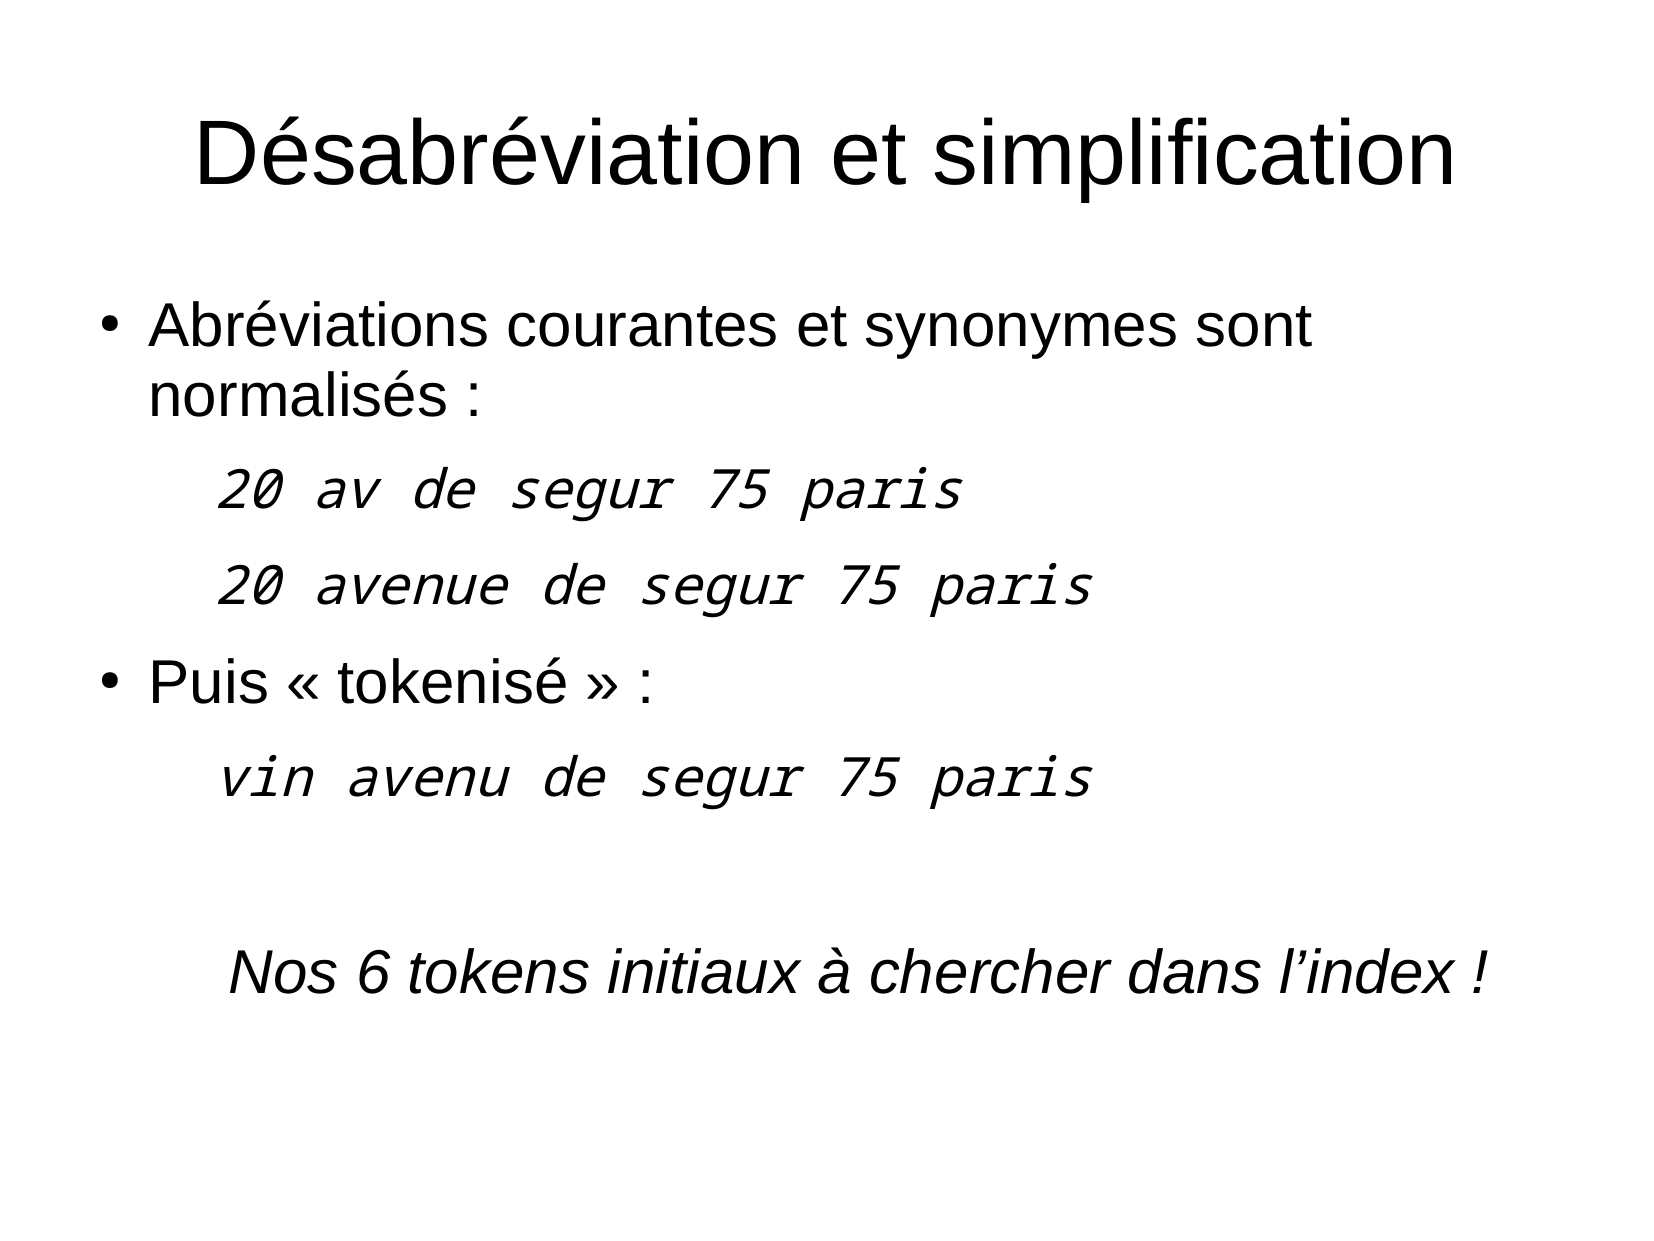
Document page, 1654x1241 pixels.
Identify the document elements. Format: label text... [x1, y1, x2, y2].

title Désabréviation et simplification [82, 49, 1571, 257]
list Abréviations courantes et synonymes sont normalisés : 20 av de segur 75 paris 20 avenue de segur 75 paris Puis « tokenisé » : vin avenu de segur 75 paris Nos 6 tokens initiaux à chercher dans l’index ! [82, 290, 1571, 1010]
